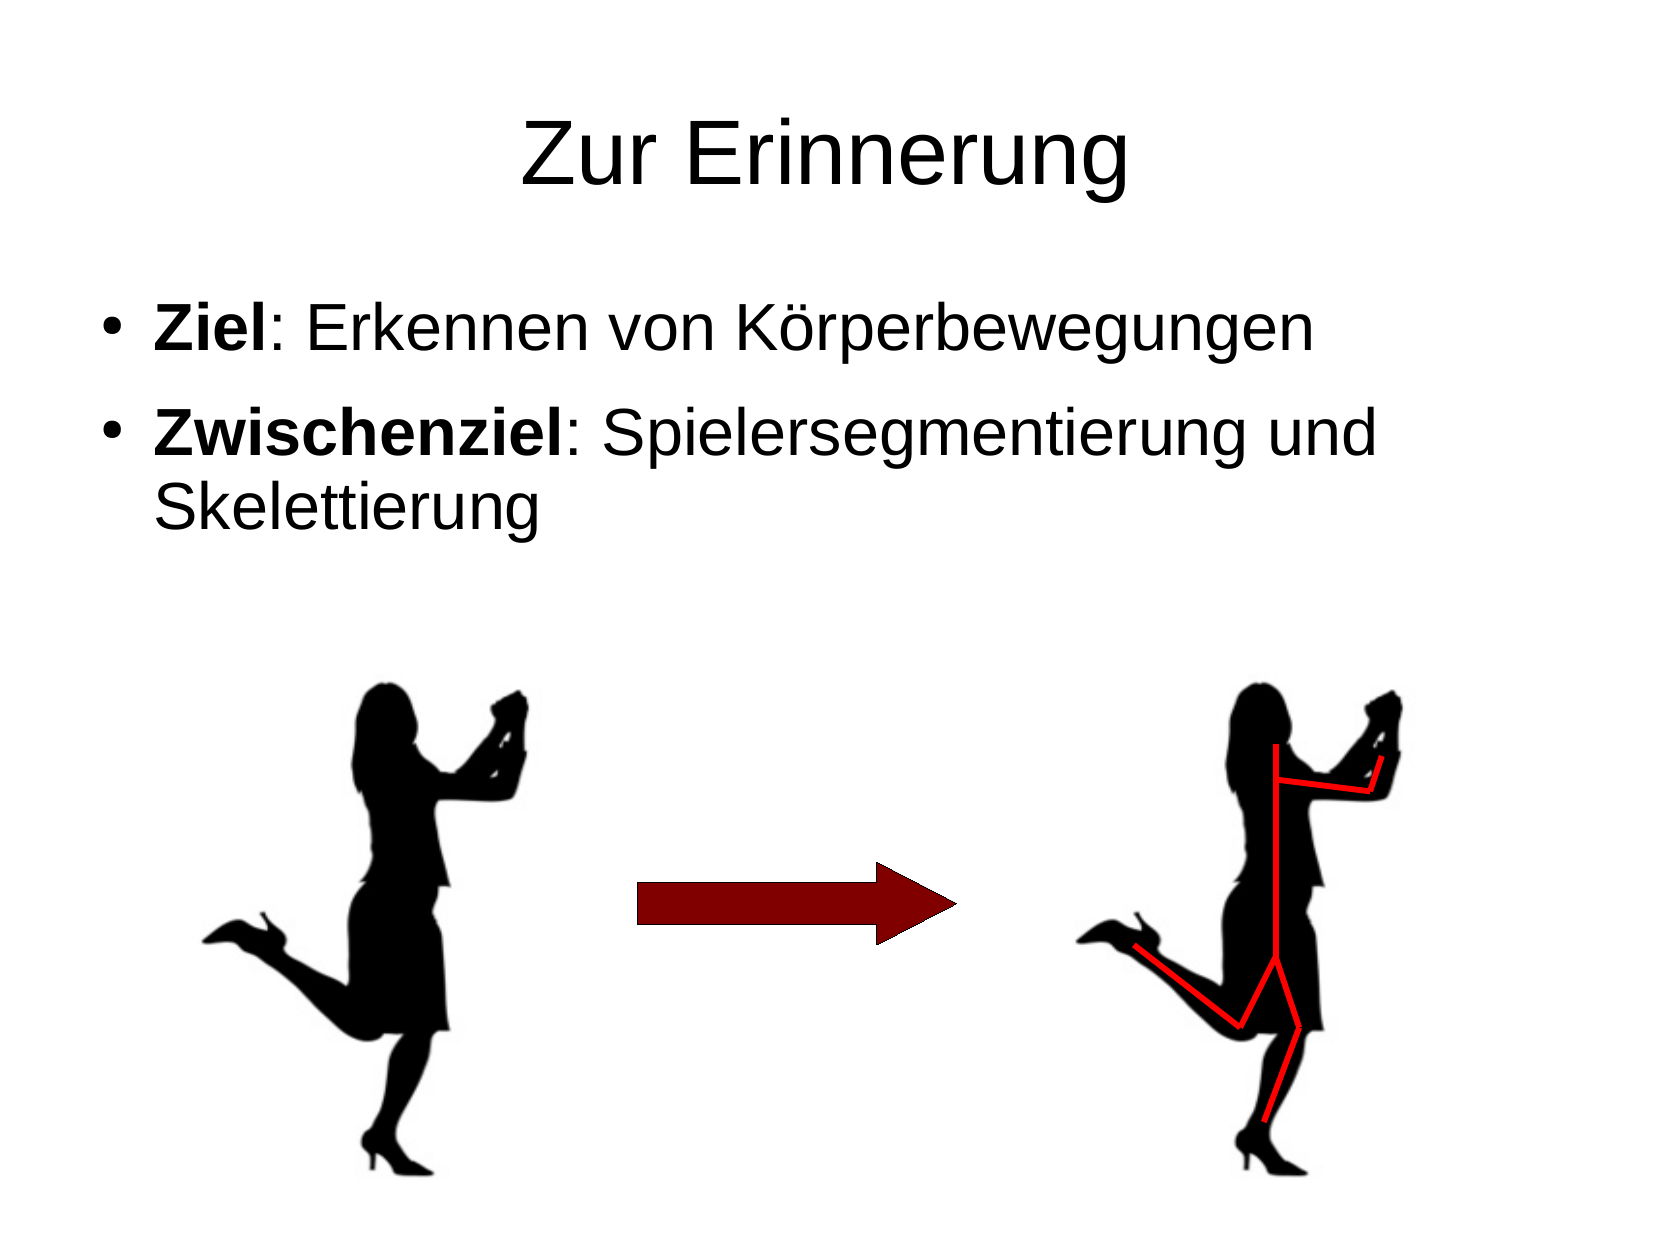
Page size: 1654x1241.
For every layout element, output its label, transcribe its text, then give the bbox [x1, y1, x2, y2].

list Ziel: Erkennen von Körperbewegungen Zwischenziel: Spielersegmentierung und Skelettierung [82, 290, 1538, 1010]
picture [968, 673, 1548, 1186]
text_box [637, 862, 957, 945]
title Zur Erinnerung [82, 49, 1571, 257]
picture [94, 673, 674, 1186]
